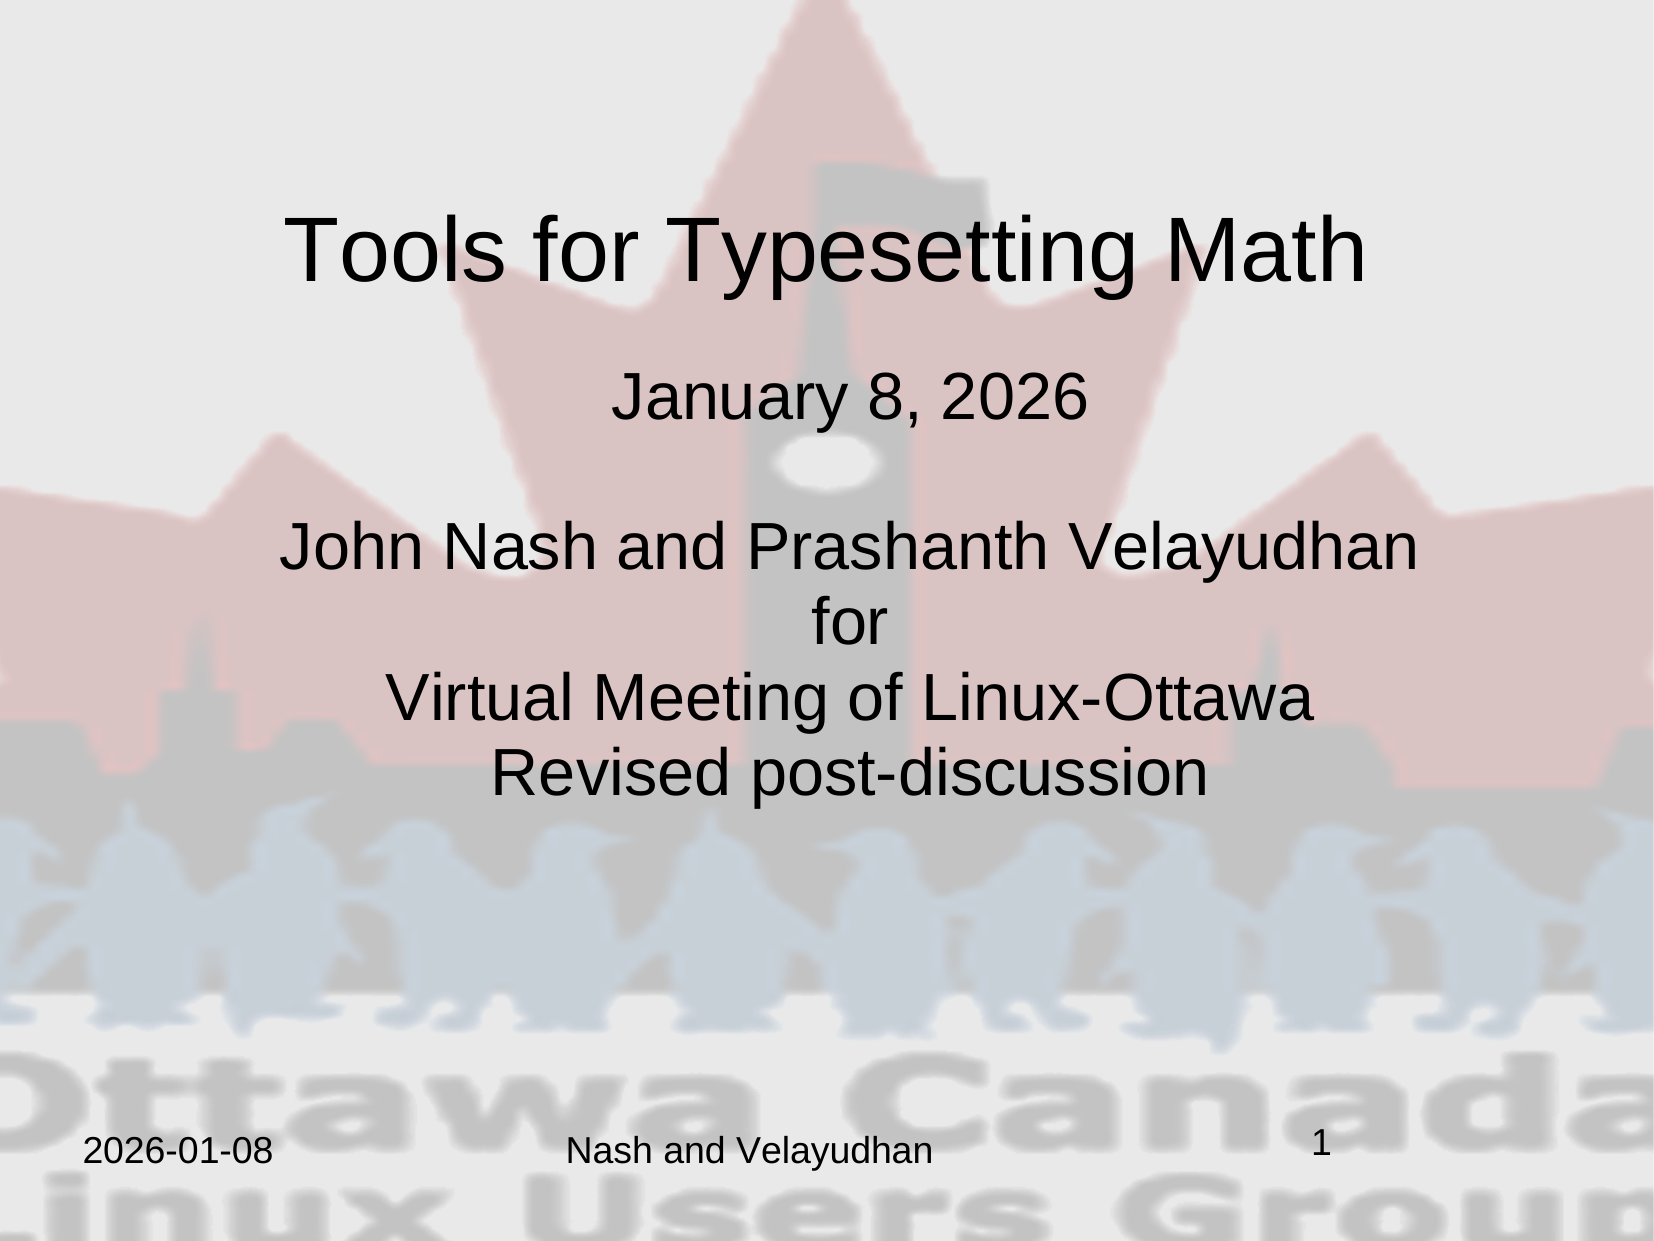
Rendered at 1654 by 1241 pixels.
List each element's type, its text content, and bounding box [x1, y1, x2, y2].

picture [0, 0, 1654, 1241]
subtitle January 8, 2026 John Nash and Prashanth Velayudhan for Virtual Meeting of Linux-Ottawa Revised post-discussion [106, 330, 1595, 981]
title Tools for Typesetting Math [82, 144, 1571, 352]
